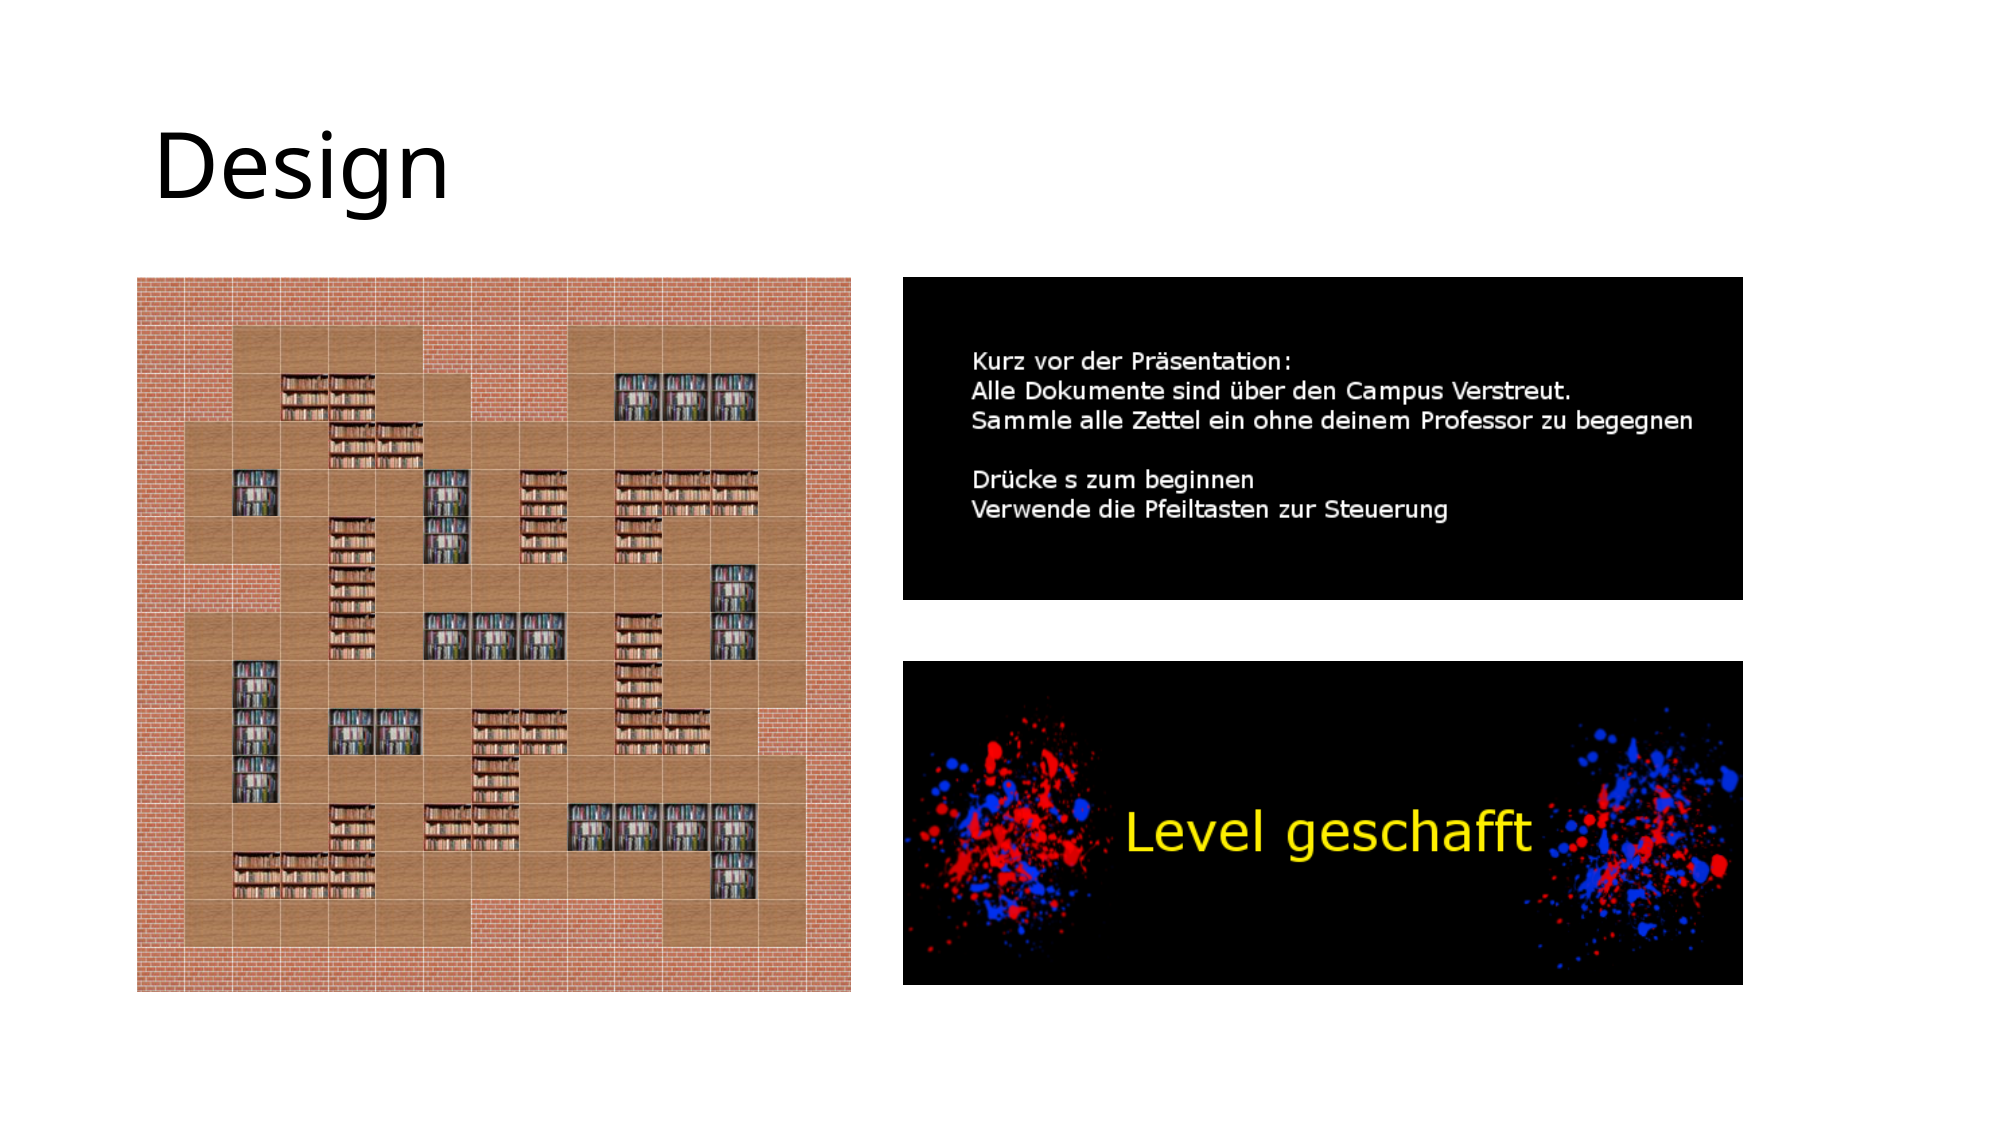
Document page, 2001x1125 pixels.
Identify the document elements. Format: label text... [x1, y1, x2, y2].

title Design [137, 59, 1863, 278]
picture [903, 661, 1743, 985]
picture [137, 277, 851, 992]
picture [903, 277, 1743, 600]
